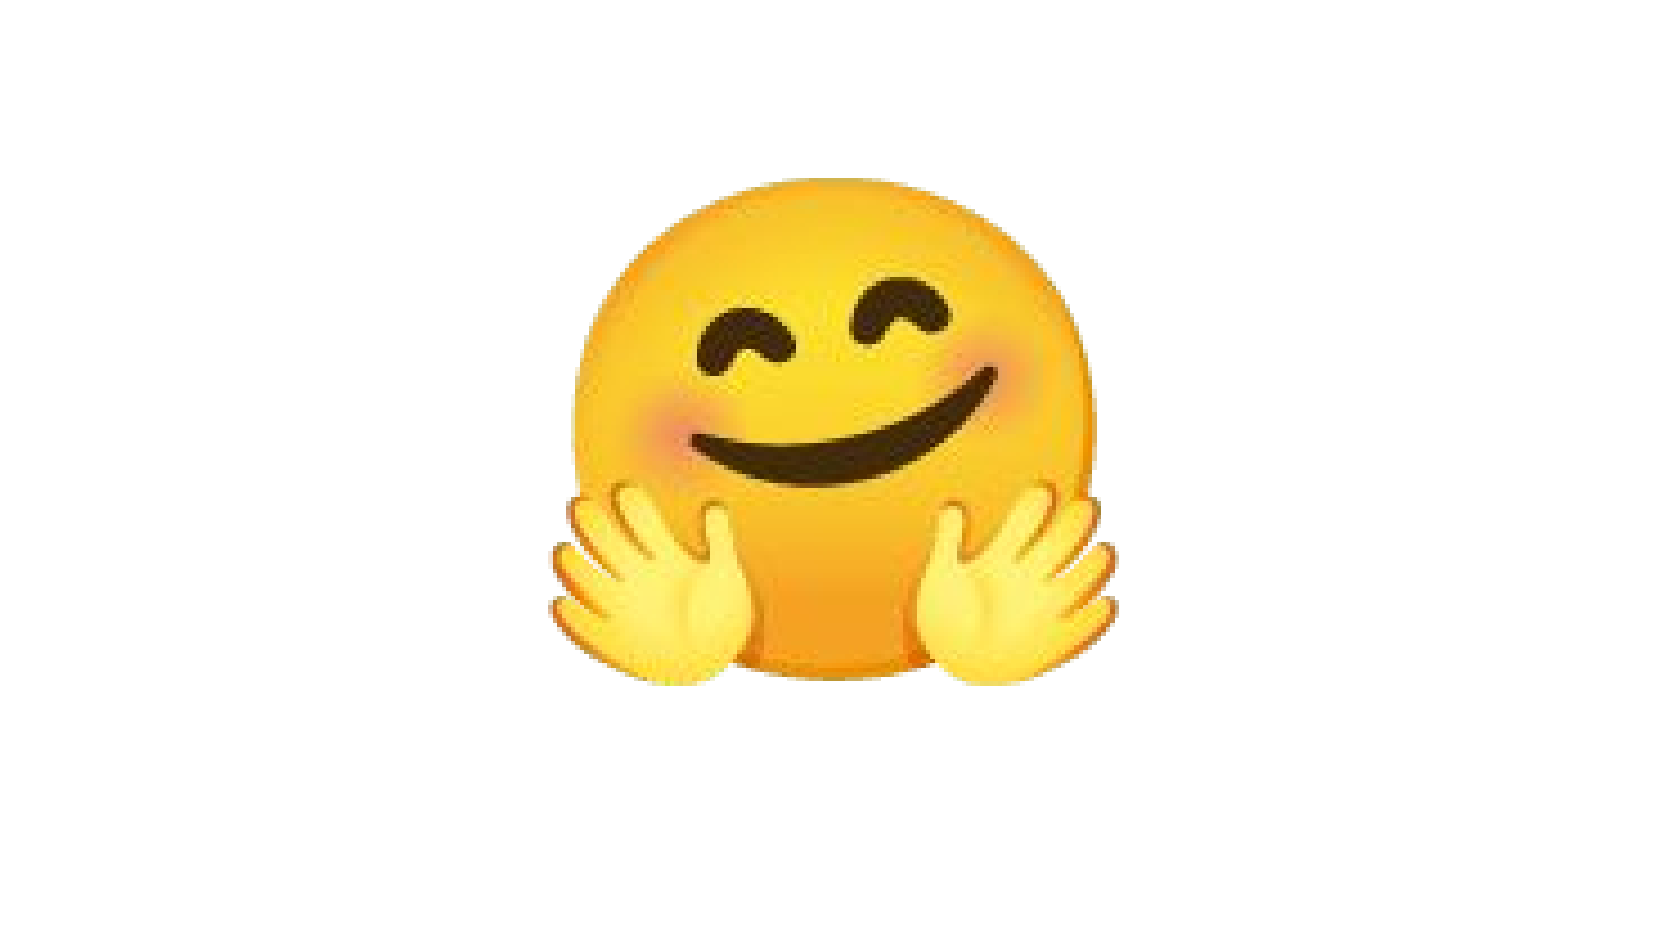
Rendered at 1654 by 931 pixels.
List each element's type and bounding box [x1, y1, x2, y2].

picture [531, 147, 1142, 722]
